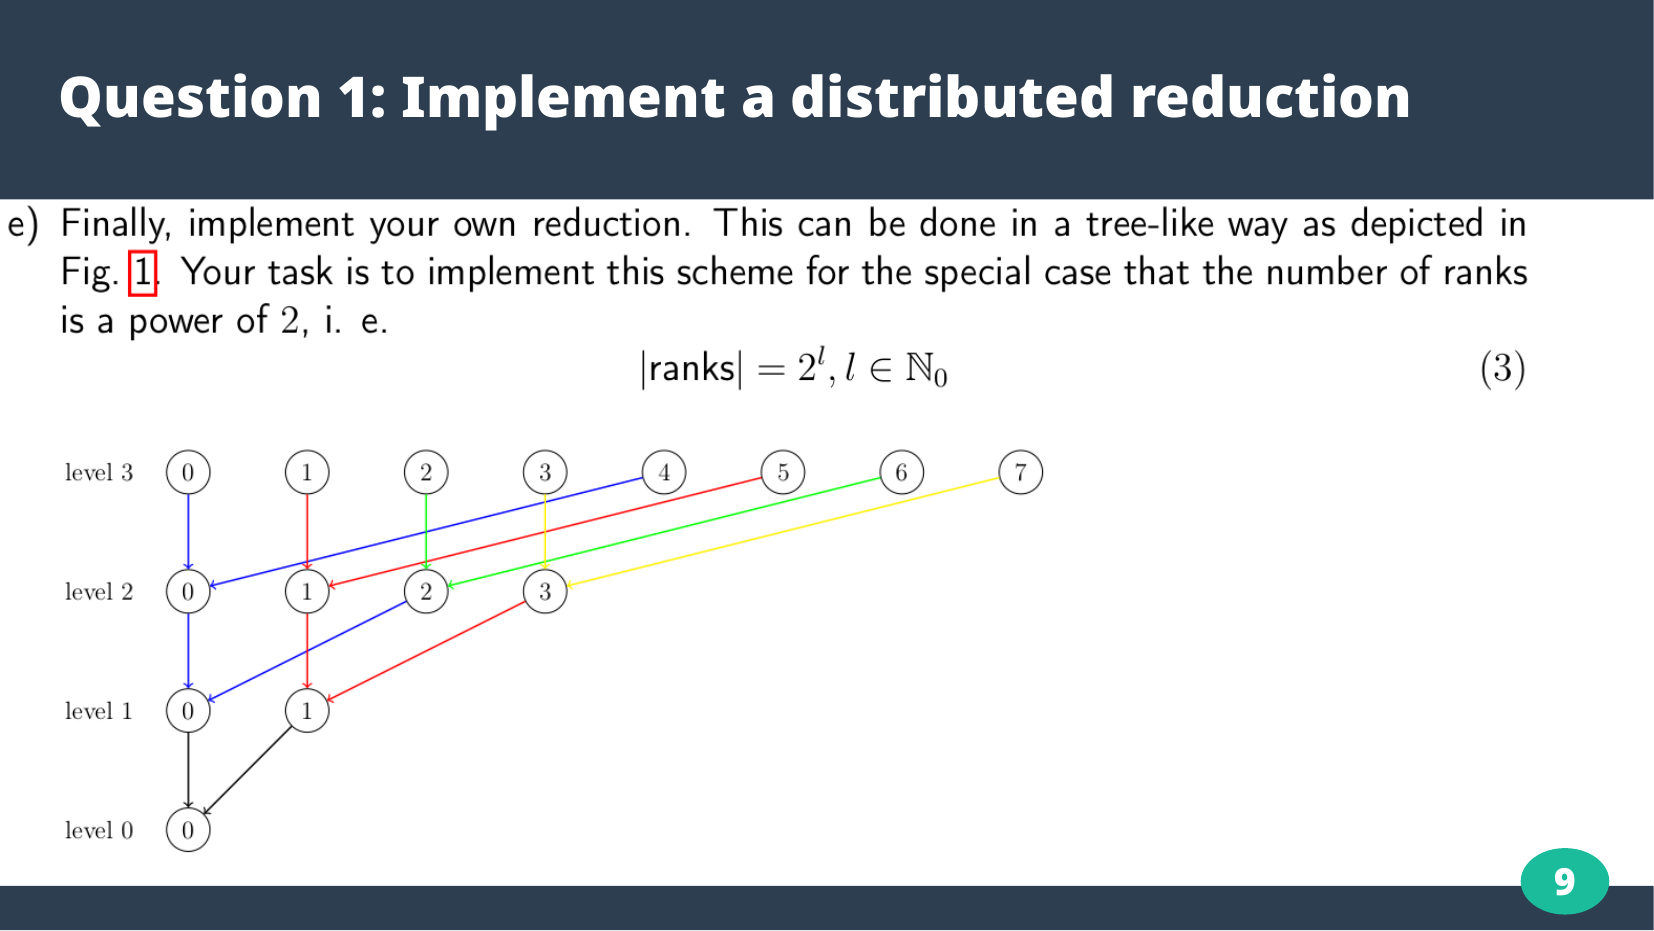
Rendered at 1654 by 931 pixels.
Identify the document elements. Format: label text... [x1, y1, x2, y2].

picture [41, 407, 1081, 859]
title Question 1: Implement a distributed reduction [59, 37, 1595, 155]
picture [0, 200, 1536, 398]
